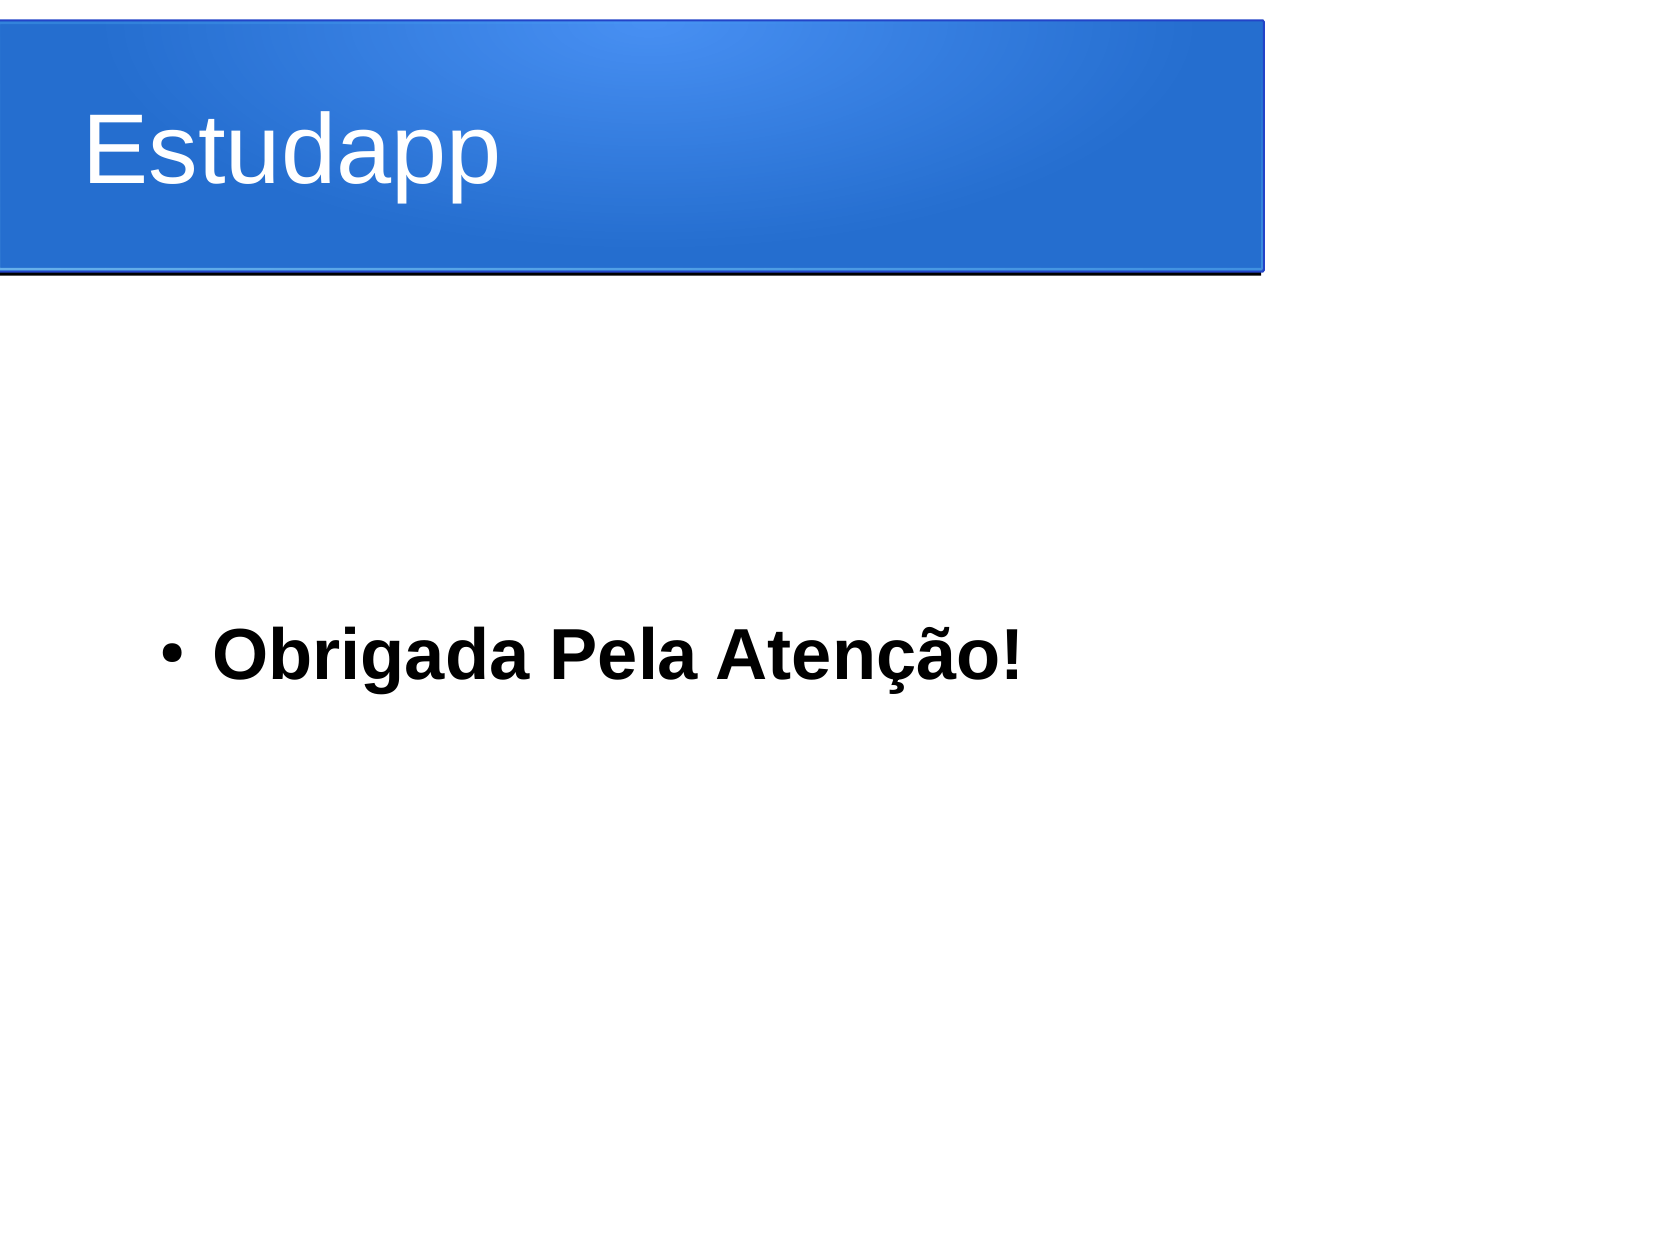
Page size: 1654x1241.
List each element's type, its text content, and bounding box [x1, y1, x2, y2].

list Obrigada Pela Atenção! [141, 614, 1630, 1241]
title Estudapp [82, 47, 1235, 252]
